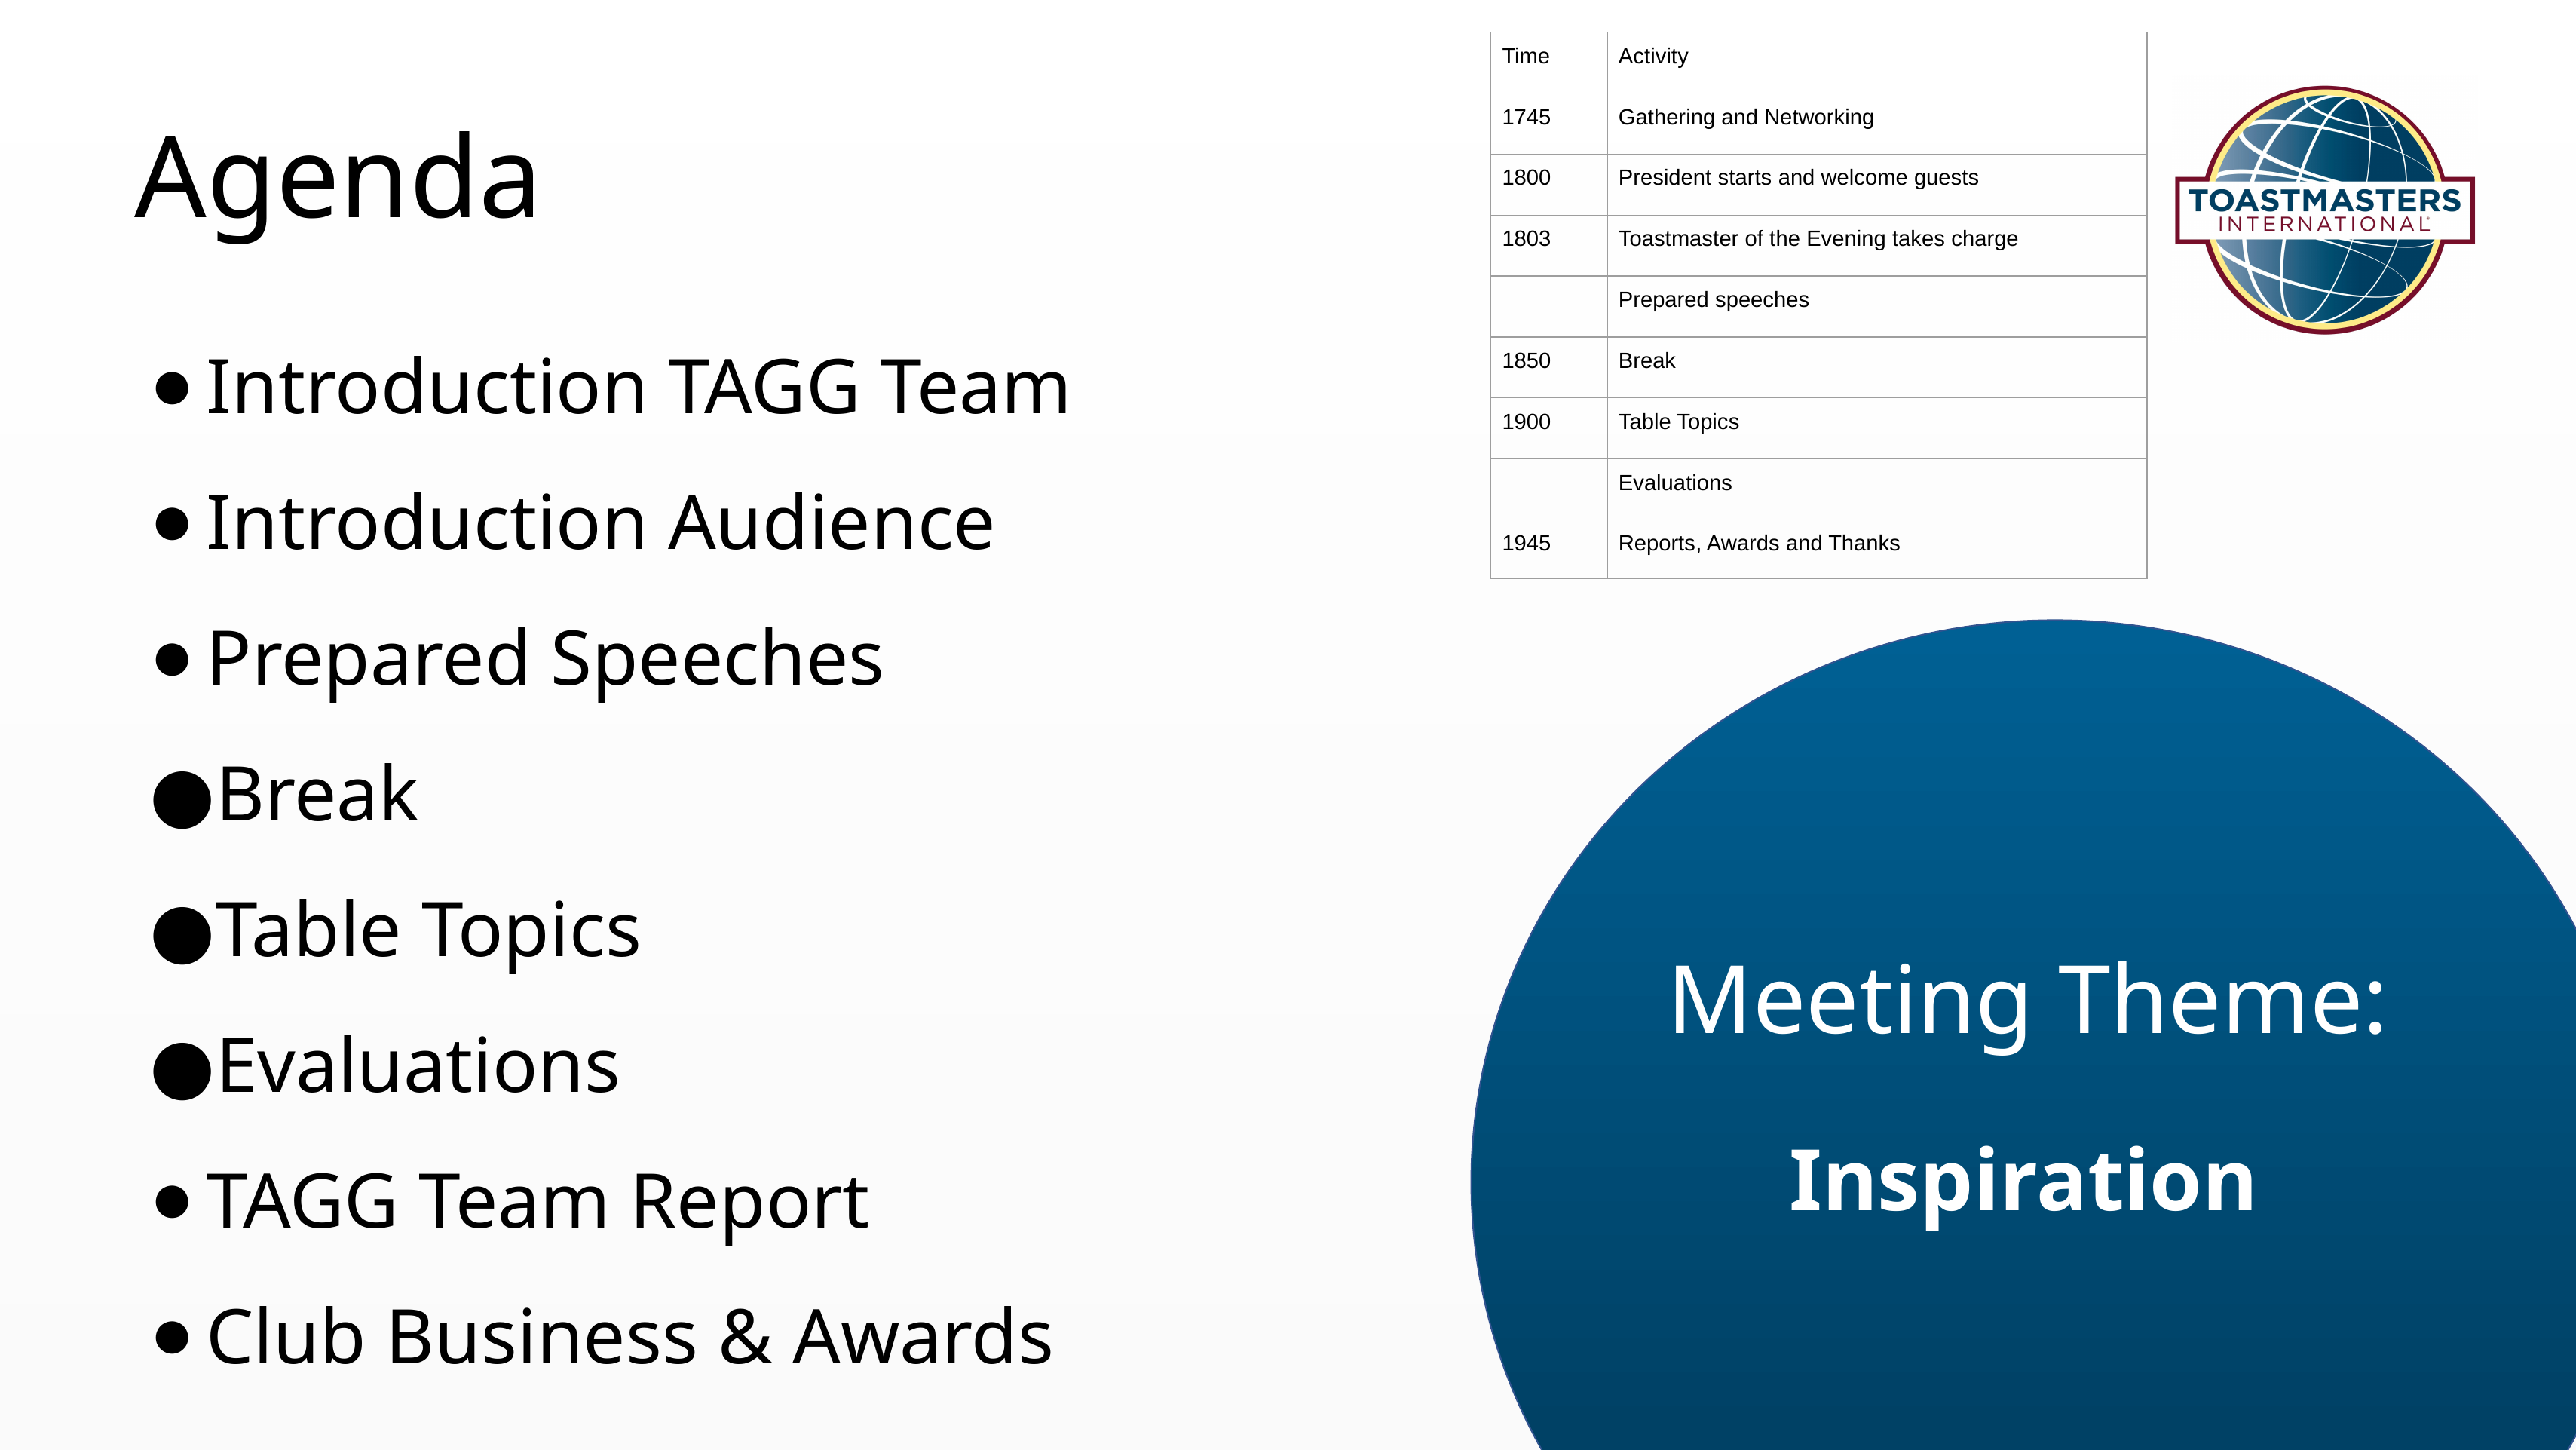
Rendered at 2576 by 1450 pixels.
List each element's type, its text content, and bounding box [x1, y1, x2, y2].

list Inspiration [1840, 1132, 2576, 1279]
table_cell 1745 [1491, 93, 1607, 154]
table_cell Gathering and Networking [1608, 93, 2146, 154]
table_cell 1850 [1491, 338, 1607, 397]
table_cell 1900 [1491, 398, 1607, 458]
table_cell Toastmaster of the Evening takes charge [1608, 216, 2146, 275]
table_cell 1803 [1491, 216, 1607, 275]
text_box Introduction TAGG Team Introduction Audience Prepared Speeches Break Table Topics Evaluations TAGG Team Report Club Business & Awards [138, 287, 1840, 1384]
table_cell Reports, Awards and Thanks [1608, 520, 2146, 578]
table_cell 1800 [1491, 155, 1607, 215]
picture [2172, 75, 2478, 343]
table_cell [1491, 277, 1607, 336]
table_cell Table Topics [1608, 398, 2146, 458]
table_cell Break [1608, 338, 2146, 397]
table_cell President starts and welcome guests [1608, 155, 2146, 215]
table_cell [1491, 459, 1607, 520]
table_header Activity [1608, 32, 2146, 93]
table_header Time [1491, 32, 1607, 93]
table_cell 1945 [1491, 520, 1607, 578]
table_cell Prepared speeches [1608, 277, 2146, 336]
table_cell Evaluations [1608, 459, 2146, 520]
